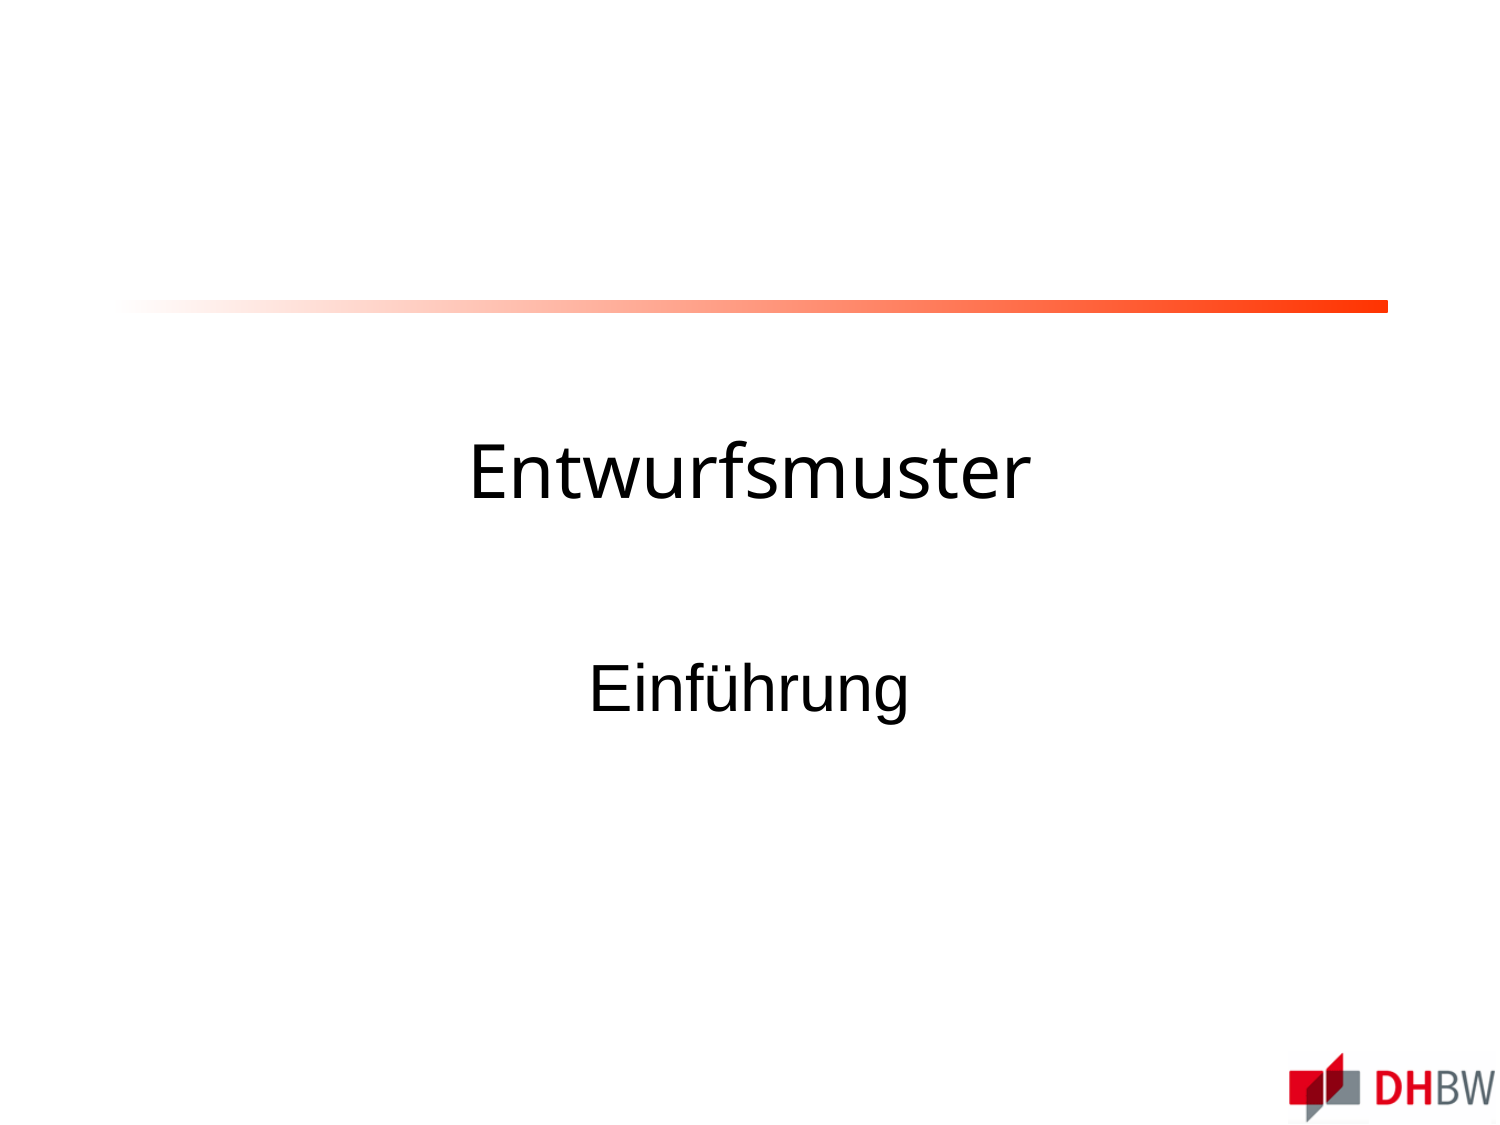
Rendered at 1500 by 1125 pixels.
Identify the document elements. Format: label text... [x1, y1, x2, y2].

subtitle Einführung [225, 637, 1276, 926]
picture [1288, 1051, 1496, 1124]
title Entwurfsmuster [112, 374, 1388, 563]
